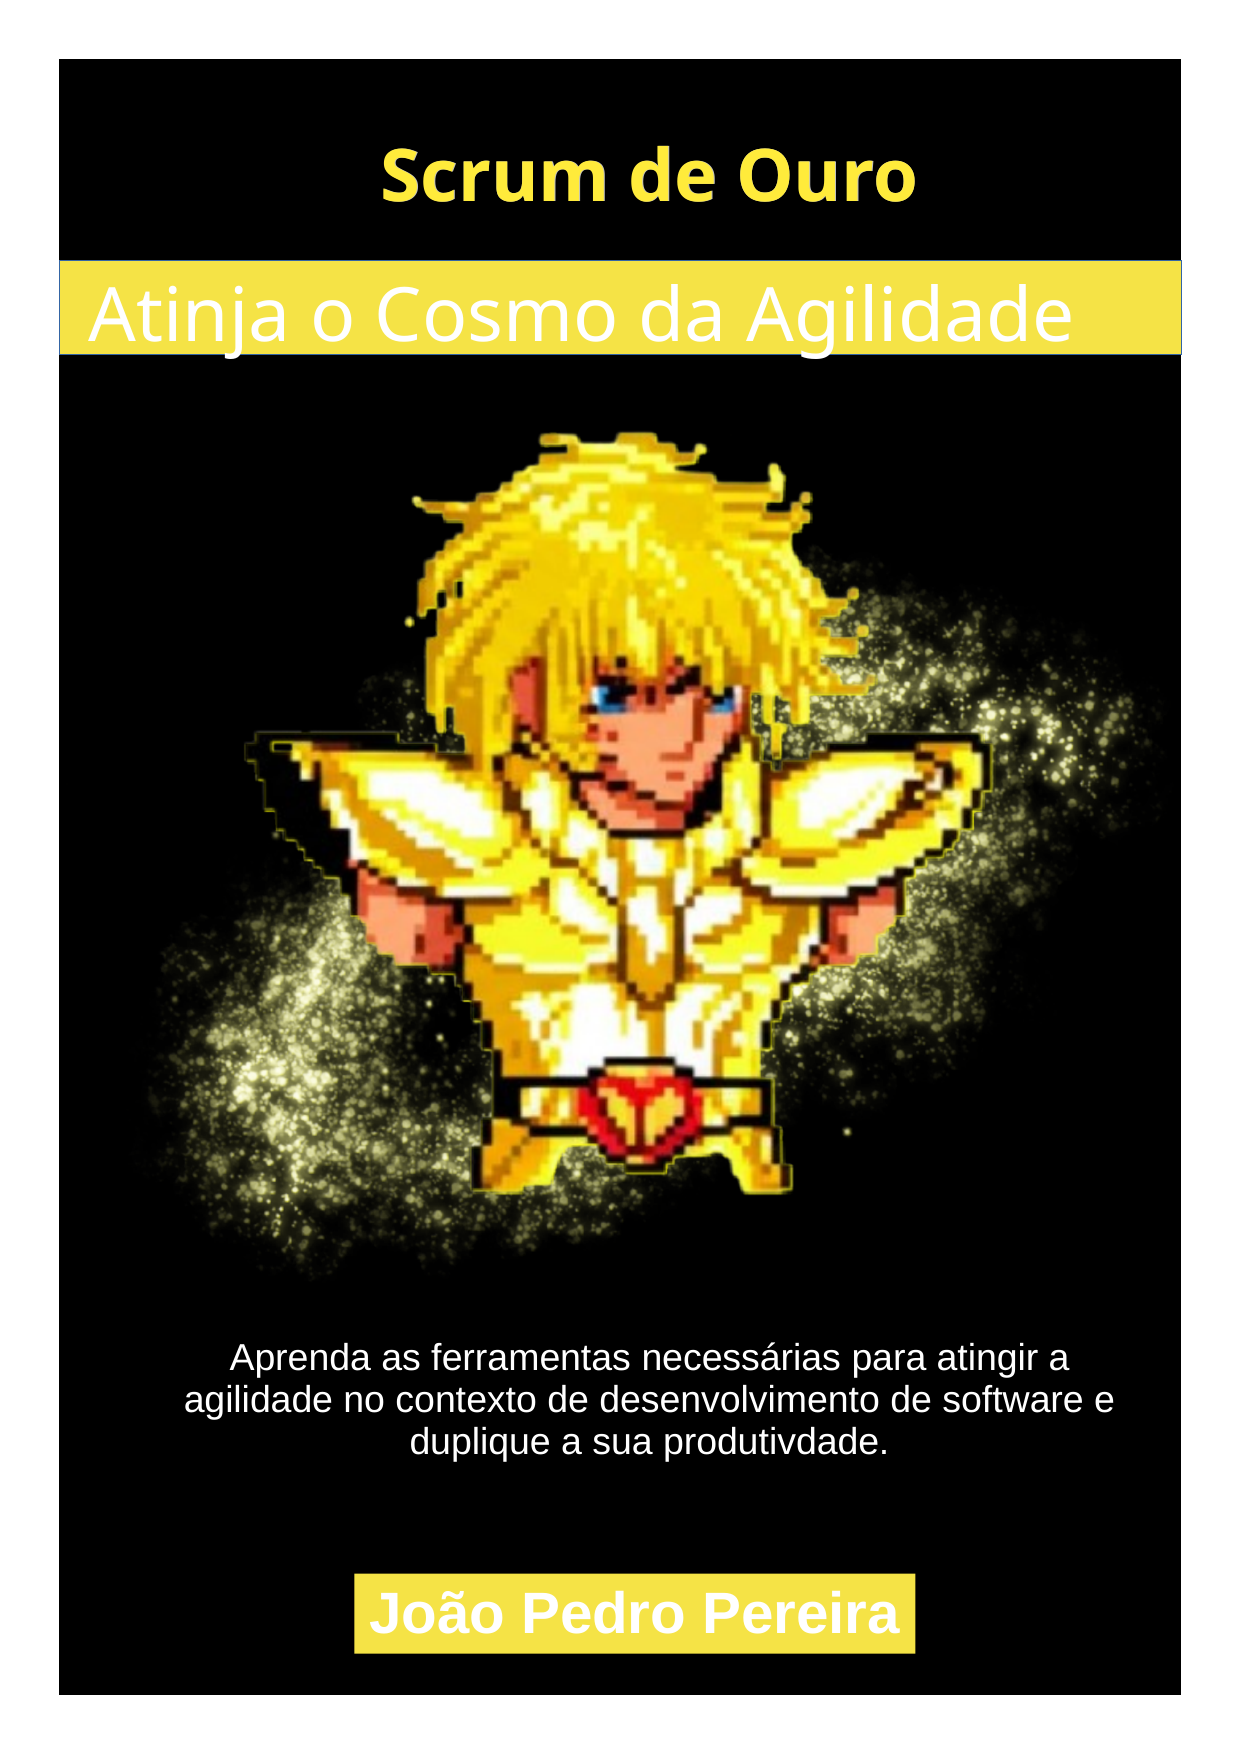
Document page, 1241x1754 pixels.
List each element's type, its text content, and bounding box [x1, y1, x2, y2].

text_box Aprenda as ferramentas necessárias para atingir a agilidade no contexto de desenvolvimento de software e duplique a sua produtivdade. [147, 1328, 1152, 1470]
text_box João Pedro Pereira [354, 1573, 915, 1654]
text_box Atinja o Cosmo da Agilidade [73, 254, 1152, 360]
text_box [59, 260, 73, 355]
title Scrum de Ouro [324, 118, 975, 254]
picture [0, 383, 1241, 1506]
text_box [1152, 260, 1182, 355]
